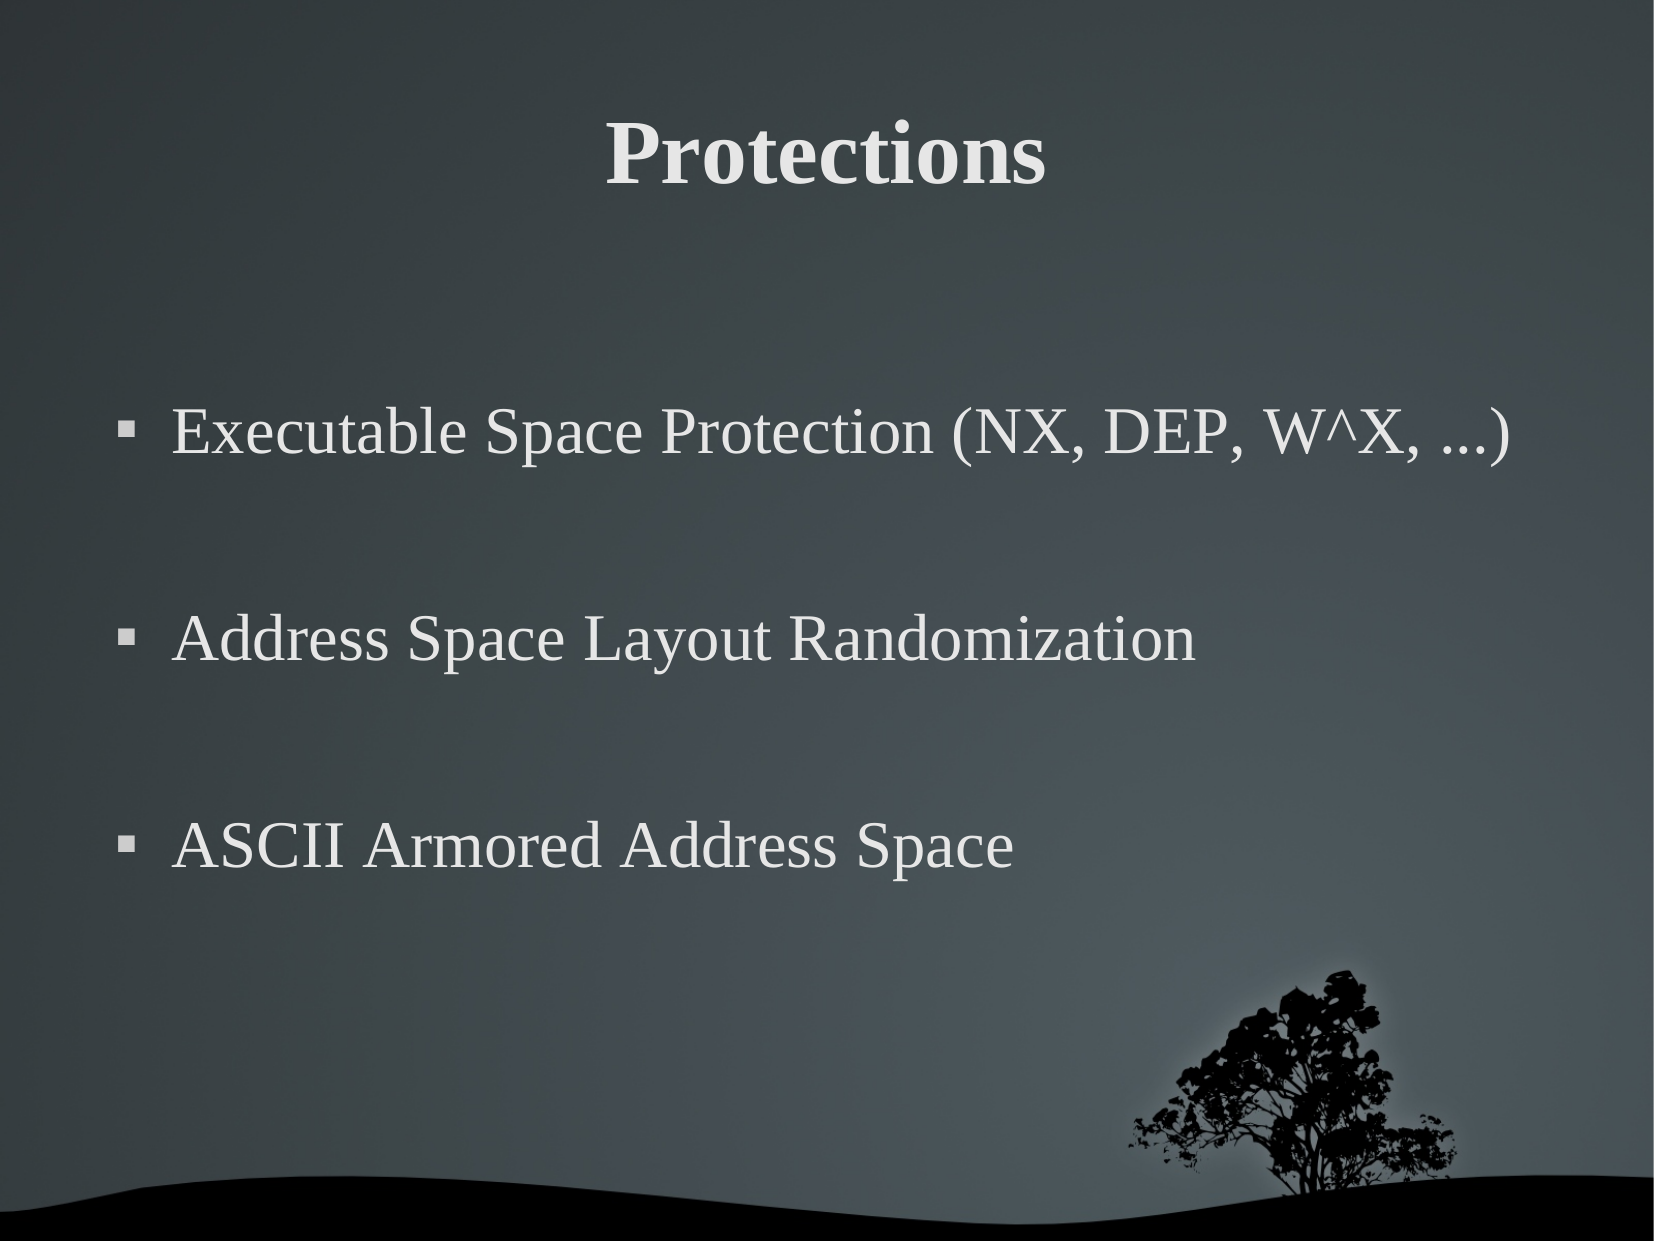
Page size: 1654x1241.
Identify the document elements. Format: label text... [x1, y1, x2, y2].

list Executable Space Protection (NX, DEP, W^X, ...) Address Space Layout Randomization ASCII Armored Address Space [82, 290, 1571, 1109]
title Protections [82, 49, 1571, 257]
picture [0, 0, 1654, 1241]
